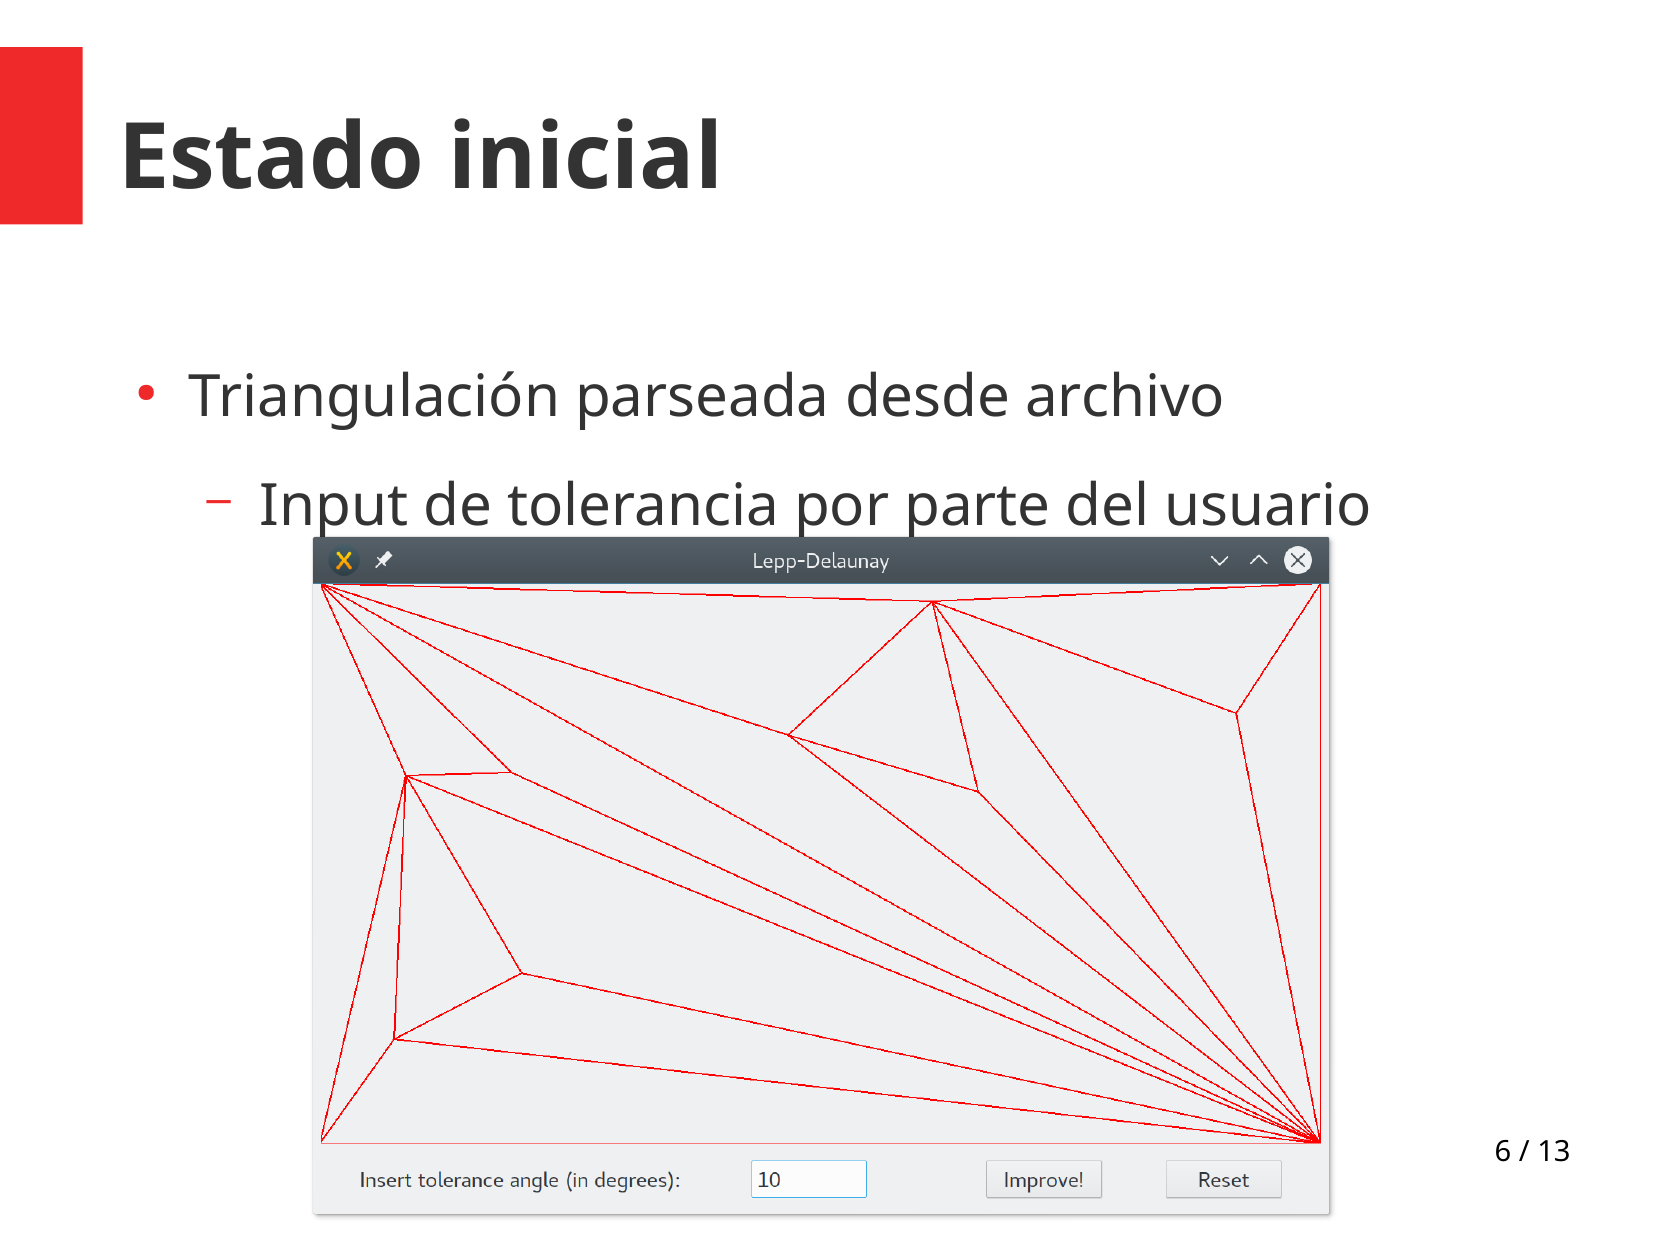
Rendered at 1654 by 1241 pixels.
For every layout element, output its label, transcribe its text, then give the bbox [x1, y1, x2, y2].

picture [307, 531, 1339, 1224]
title Estado inicial [118, 49, 1571, 257]
list Triangulación parseada desde archivo Input de tolerancia por parte del usuario [118, 354, 1536, 1074]
